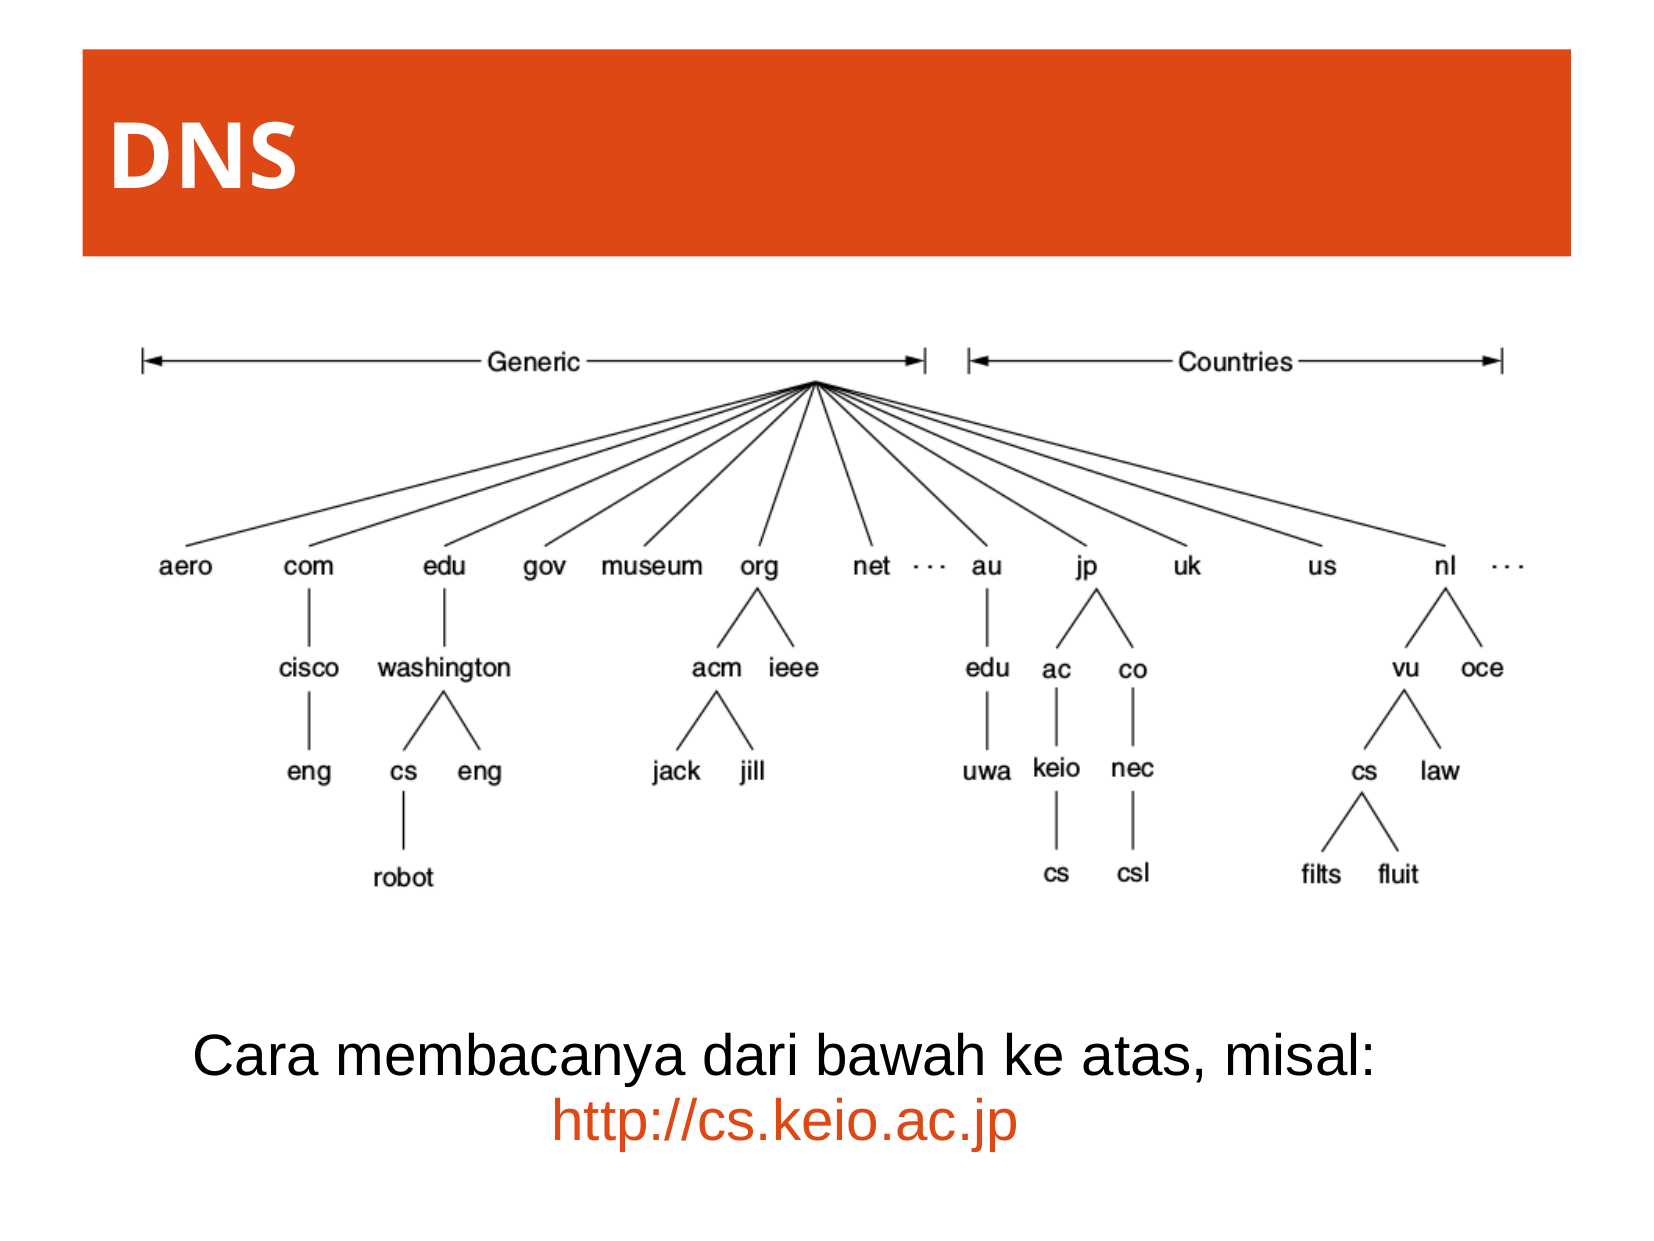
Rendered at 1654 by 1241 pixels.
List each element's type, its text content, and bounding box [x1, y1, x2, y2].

title DNS [82, 49, 1571, 257]
text_box Cara membacanya dari bawah ke atas, misal: http://cs.keio.ac.jp [124, 1015, 1447, 1162]
picture [120, 329, 1549, 921]
